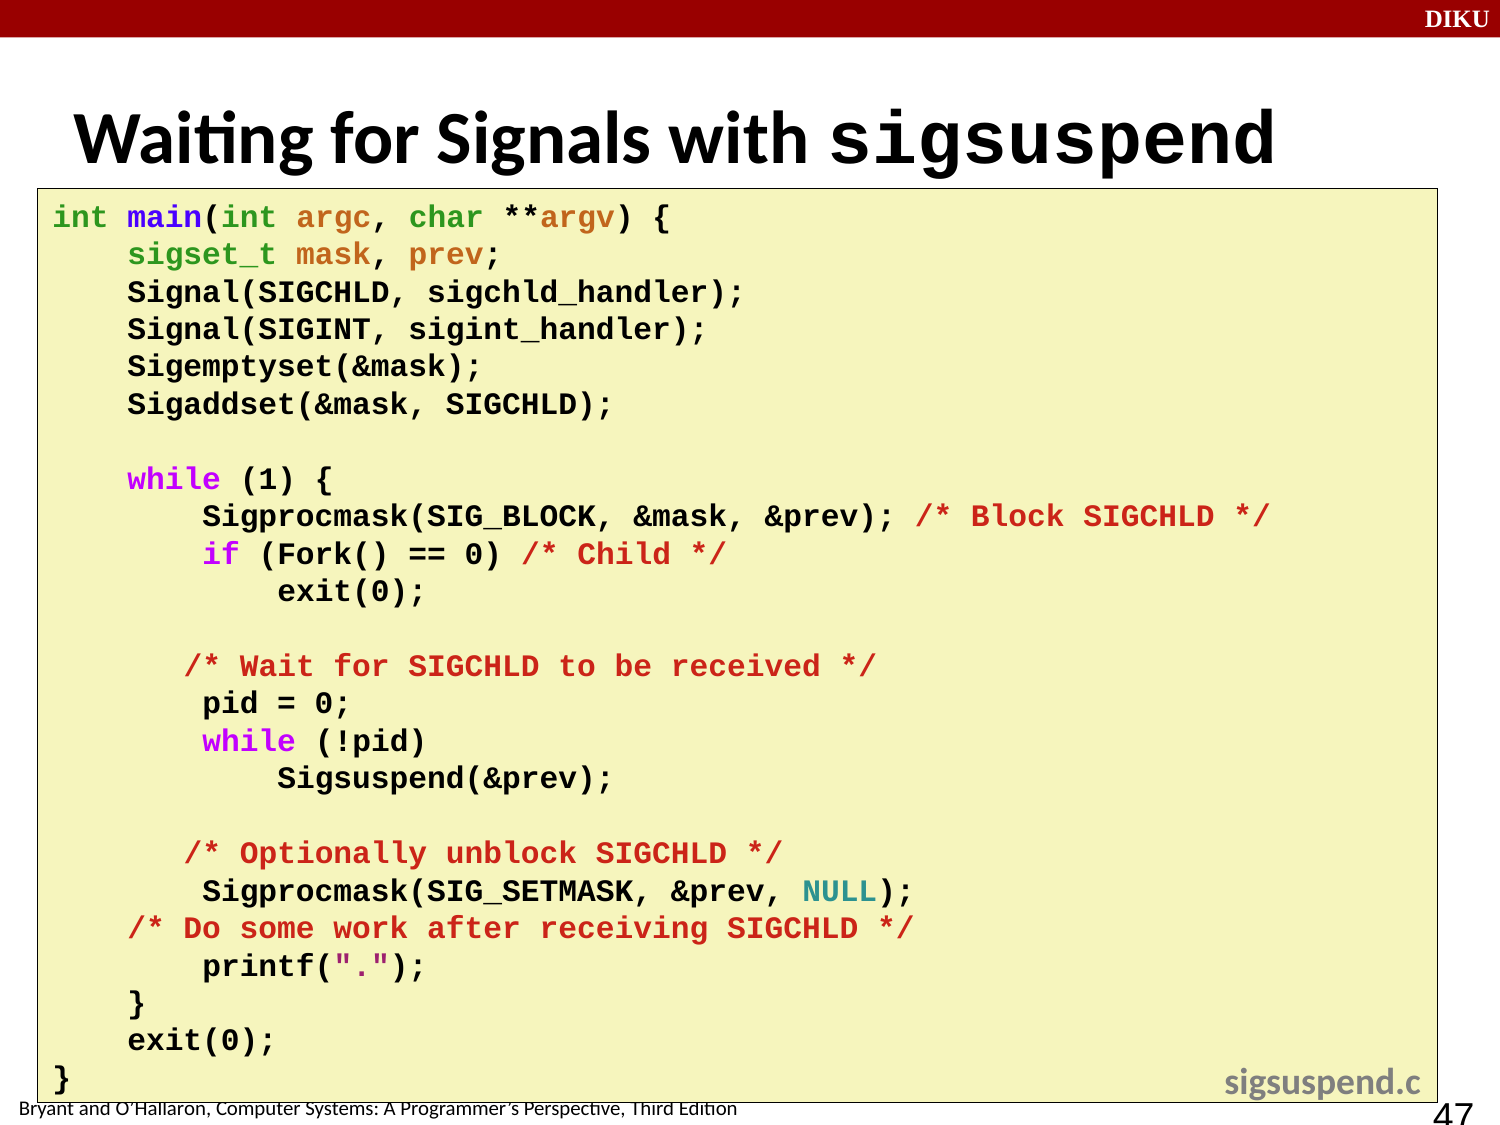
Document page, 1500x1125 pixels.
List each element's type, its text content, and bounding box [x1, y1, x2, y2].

text_box Waiting for Signals with sigsuspend [58, 71, 1450, 197]
text_box sigsuspend.c [1209, 1049, 1436, 1110]
text_box int main(int argc, char **argv) { sigset_t mask, prev; Signal(SIGCHLD, sigchld_handler); Signal(SIGINT, sigint_handler); Sigemptyset(&mask); Sigaddset(&mask, SIGCHLD); while (1) { Sigprocmask(SIG_BLOCK, &mask, &prev); /* Block SIGCHLD */ if (Fork() == 0) /* Child */ exit(0); /* Wait for SIGCHLD to be received */ pid = 0; while (!pid) Sigsuspend(&prev); /* Optionally unblock SIGCHLD */ Sigprocmask(SIG_SETMASK, &prev, NULL); /* Do some work after receiving SIGCHLD */ printf("."); } exit(0); } [37, 188, 1438, 1102]
